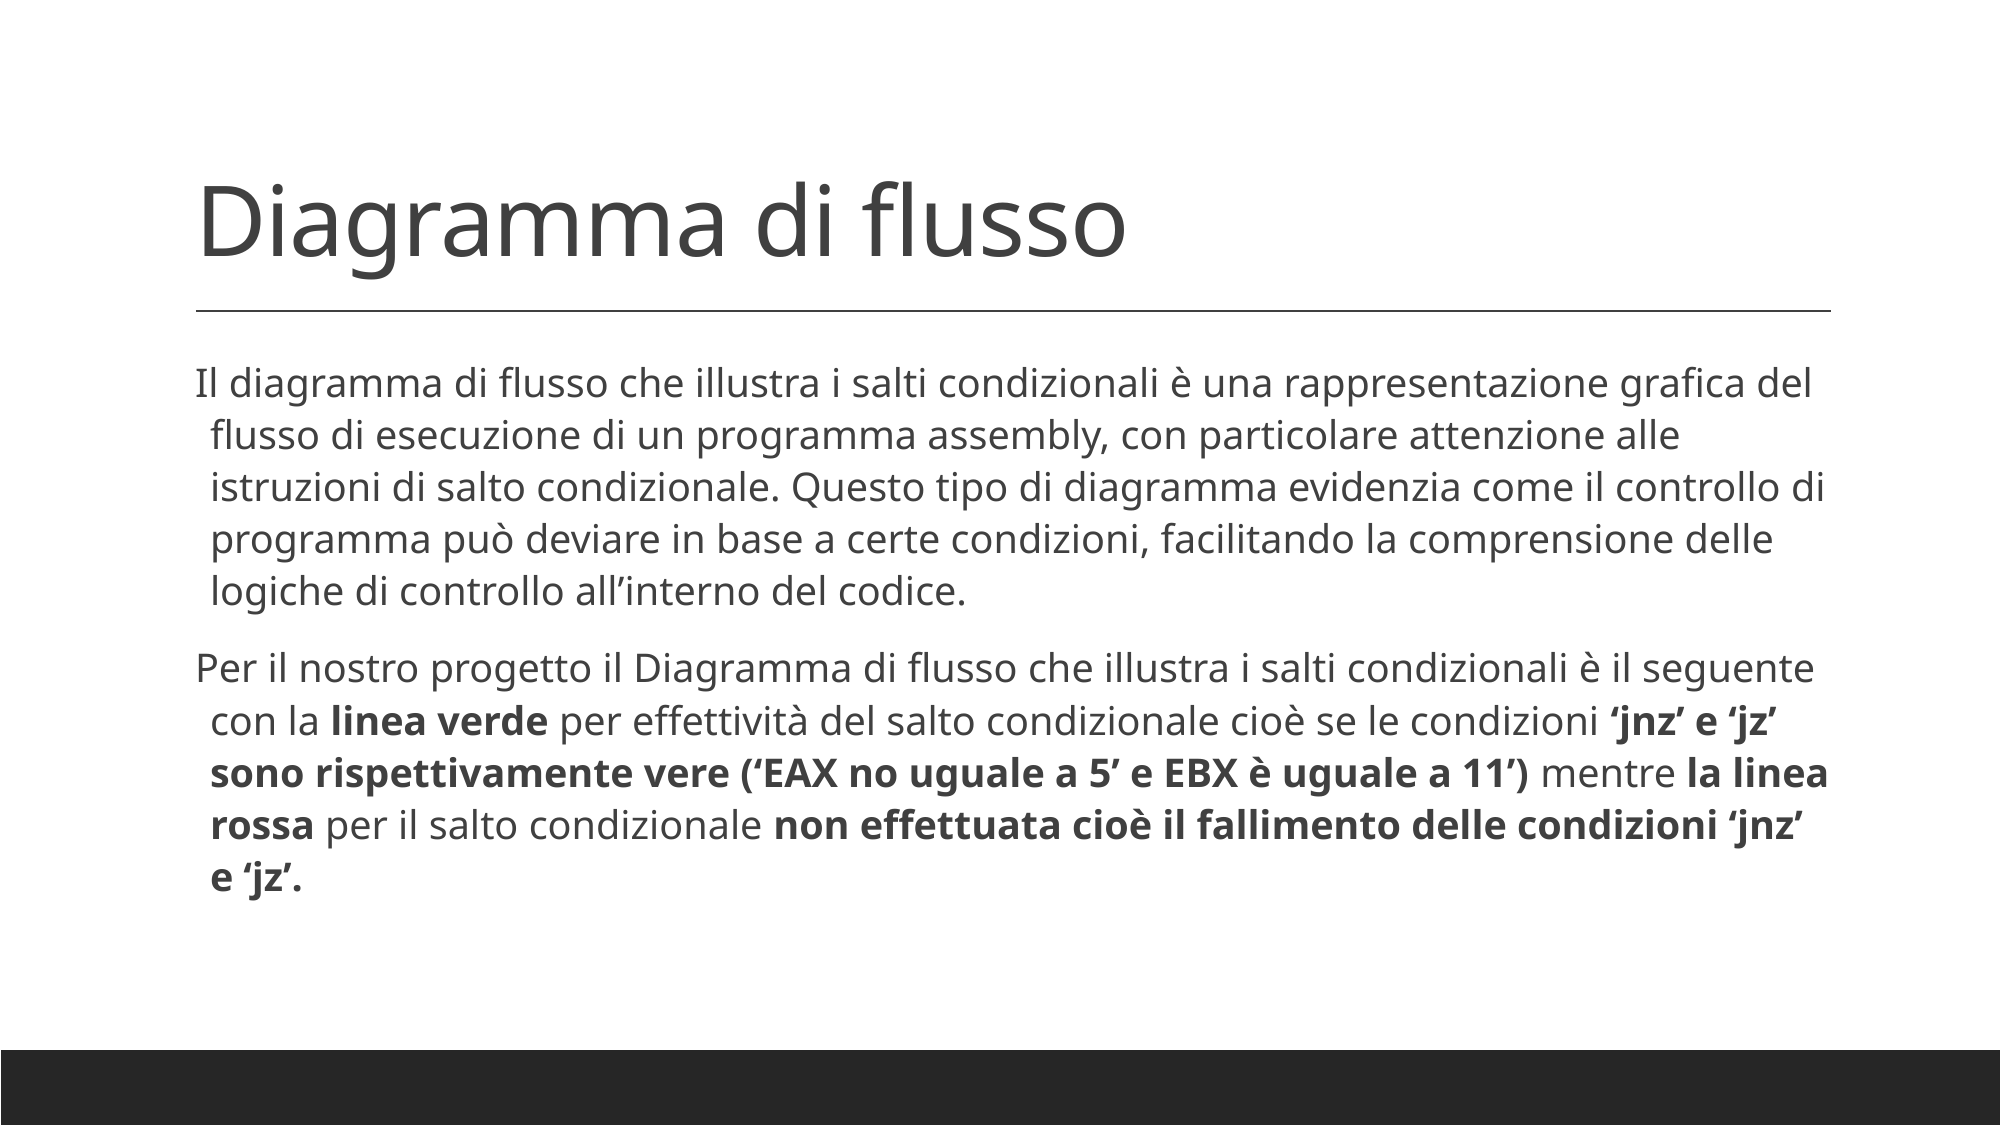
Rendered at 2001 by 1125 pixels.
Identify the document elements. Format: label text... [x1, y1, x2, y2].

title Diagramma di flusso [180, 47, 1831, 286]
list Il diagramma di flusso che illustra i salti condizionali è una rappresentazione grafica del flusso di esecuzione di un programma assembly, con particolare attenzione alle istruzioni di salto condizionale. Questo tipo di diagramma evidenzia come il controllo di programma può deviare in base a certe condizioni, facilitando la comprensione delle logiche di controllo all’interno del codice. Per il nostro progetto il Diagramma di flusso che illustra i salti condizionali è il seguente con la linea verde per effettività del salto condizionale cioè se le condizioni ‘jnz’ e ‘jz’ sono rispettivamente vere (‘EAX no uguale a 5’ e EBX è uguale a 11’) mentre la linea rossa per il salto condizionale non effettuata cioè il fallimento delle condizioni ‘jnz’ e ‘jz’. [180, 345, 1831, 963]
